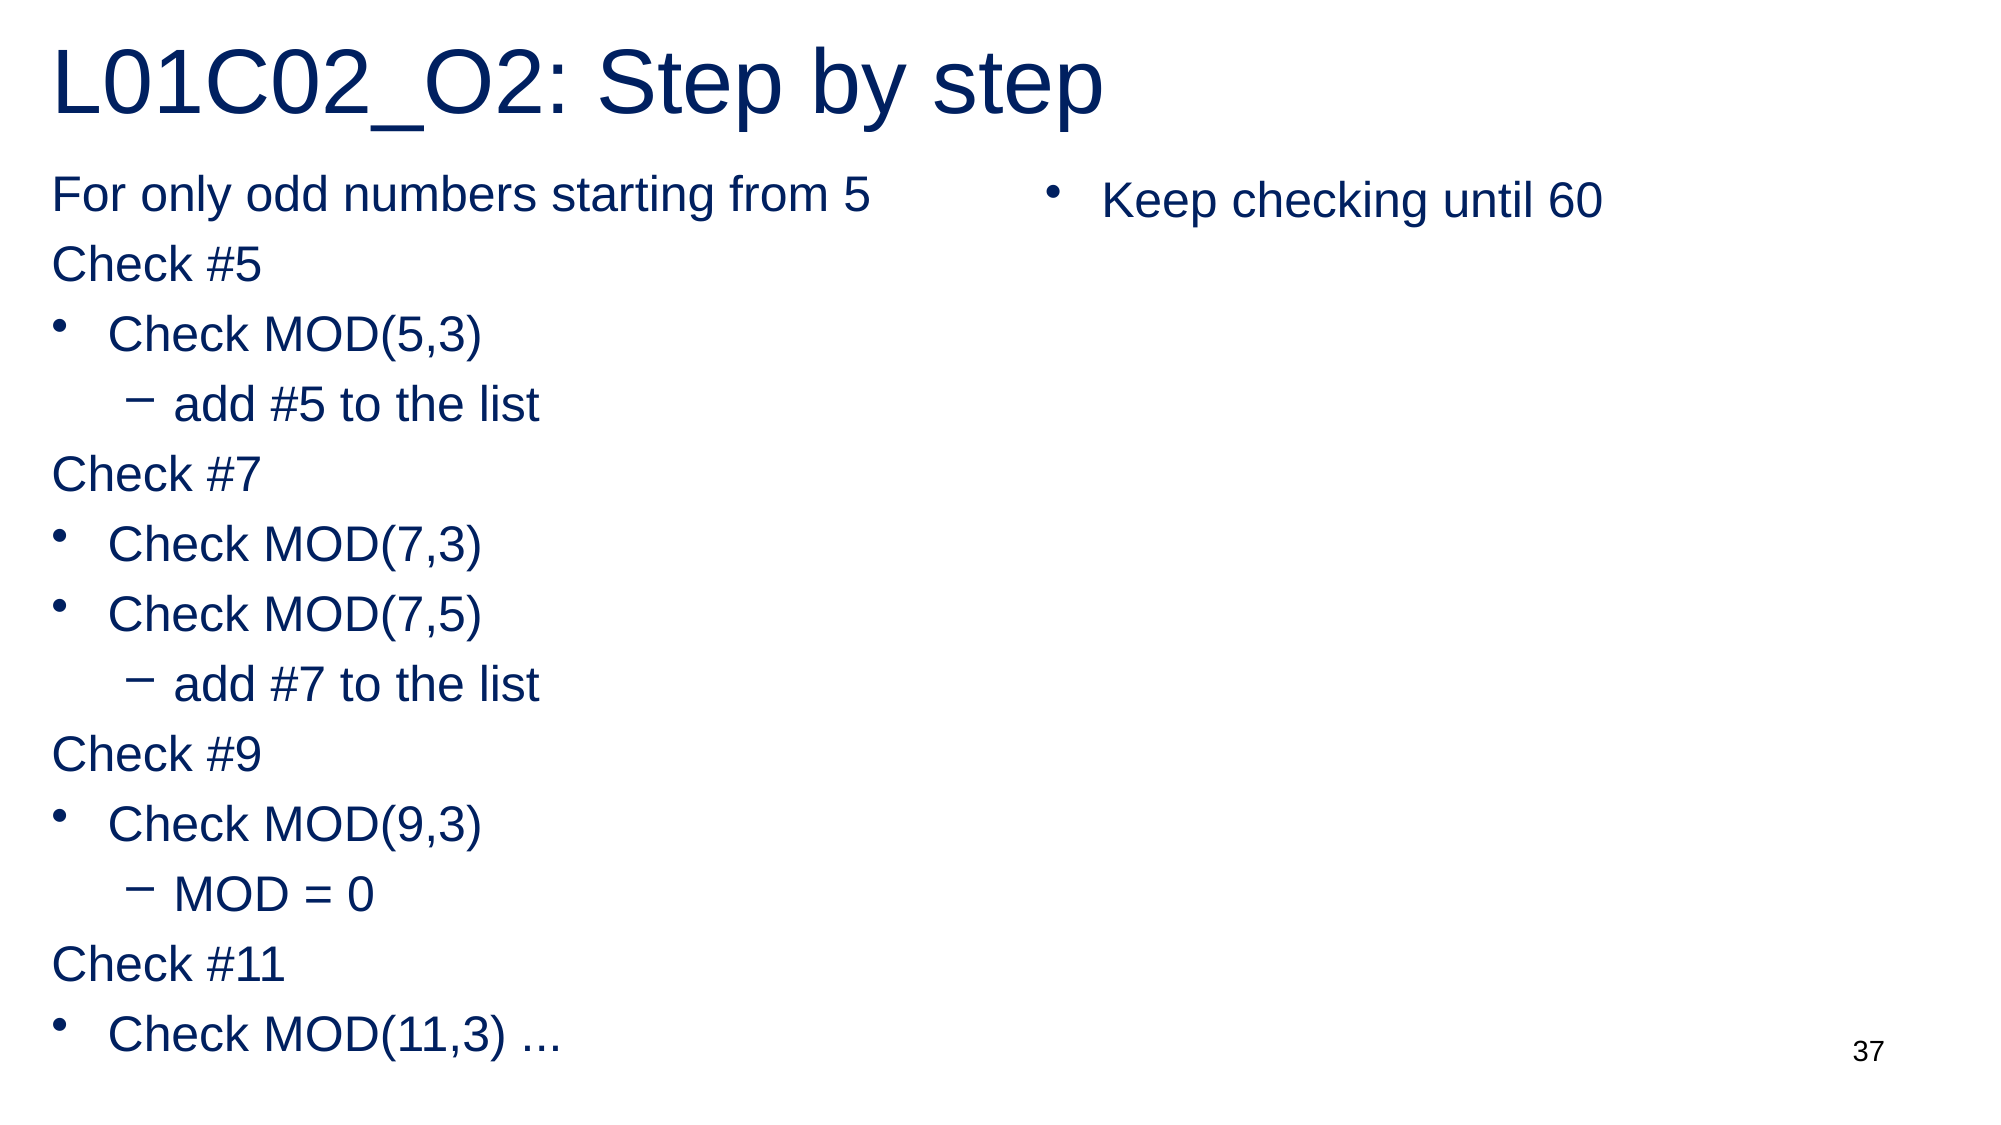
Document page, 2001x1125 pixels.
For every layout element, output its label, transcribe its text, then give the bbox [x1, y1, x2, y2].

title L01C02_O2: Step by step [36, 28, 1968, 126]
text_box Keep checking until 60 [1030, 160, 1939, 1113]
list For only odd numbers starting from 5 Check #5 Check MOD(5,3) add #5 to the list Check #7 Check MOD(7,3) Check MOD(7,5) add #7 to the list Check #9 Check MOD(9,3) MOD = 0 Check #11 Check MOD(11,3) ... [36, 153, 945, 1106]
